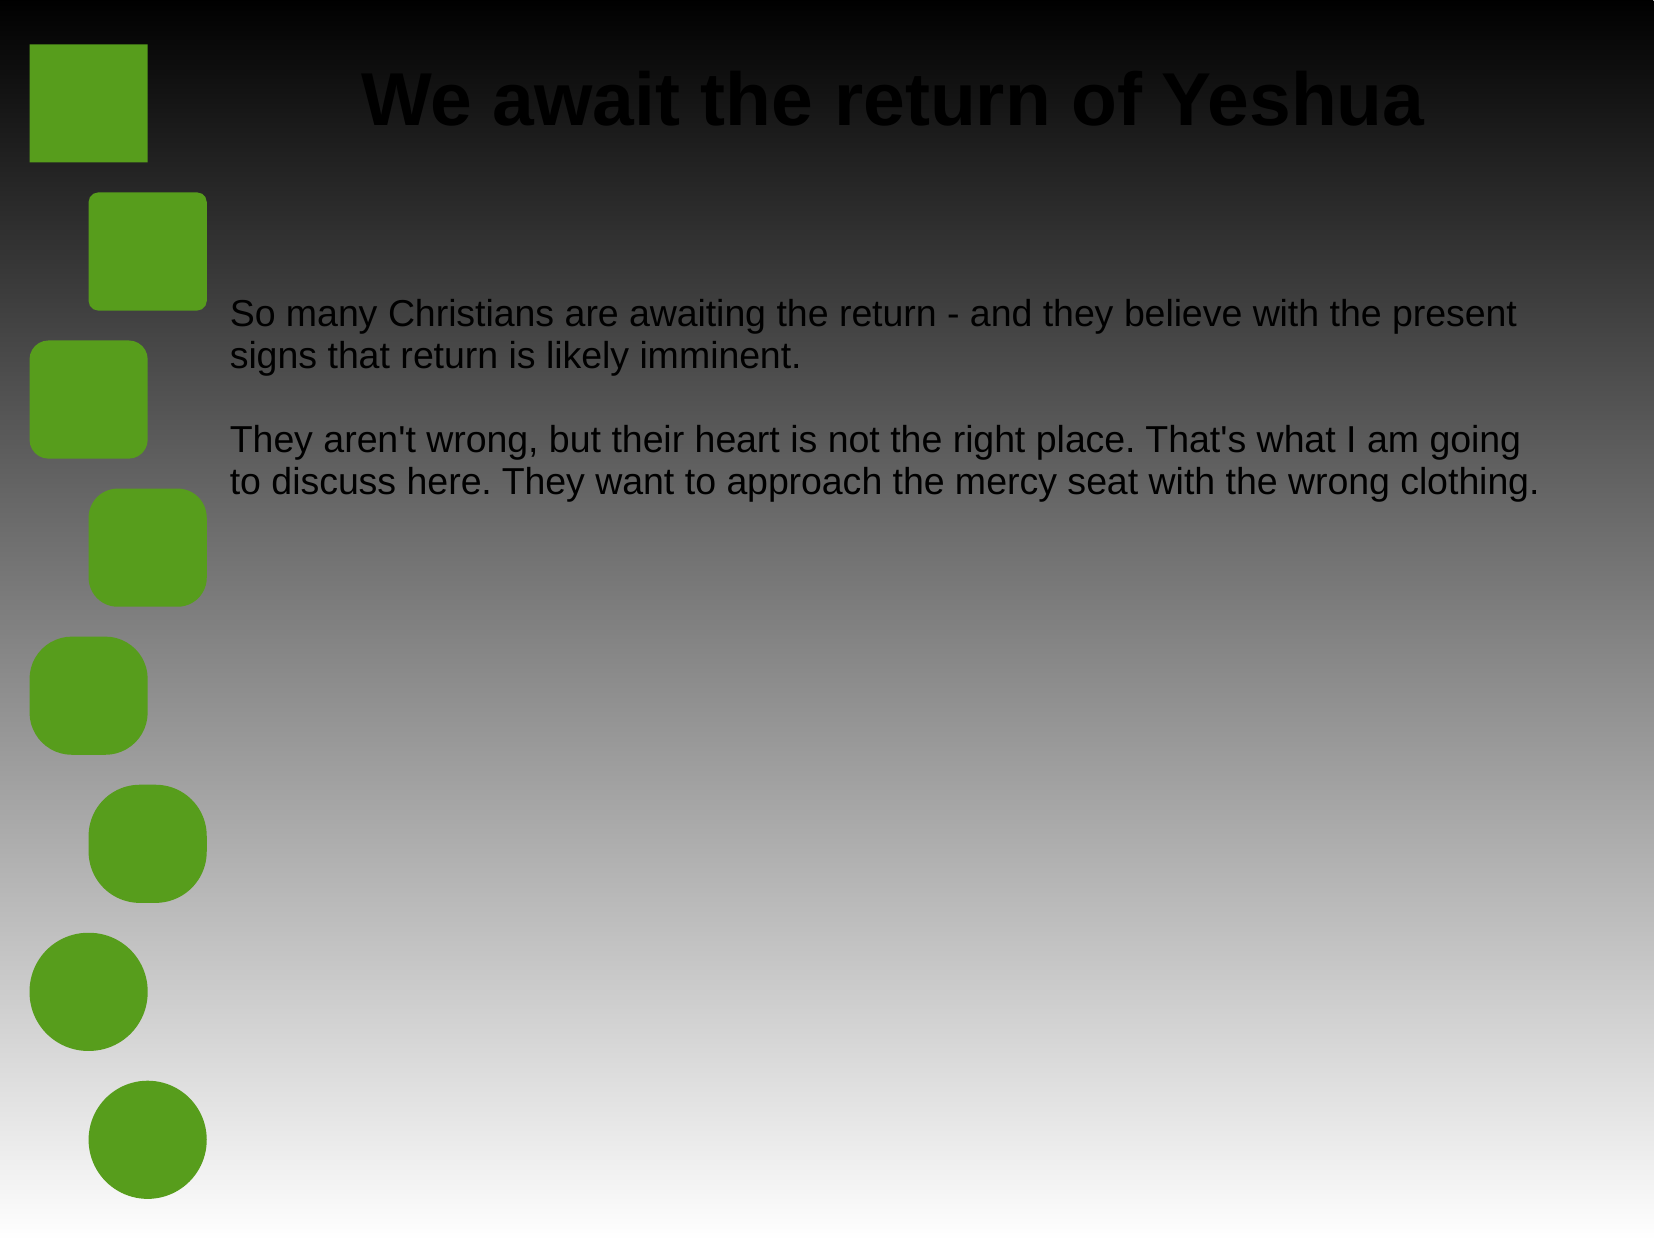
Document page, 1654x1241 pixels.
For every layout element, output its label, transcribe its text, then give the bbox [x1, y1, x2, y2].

title We await the return of Yeshua [214, 49, 1571, 236]
list So many Christians are awaiting the return - and they believe with the present signs that return is likely imminent. They aren't wrong, but their heart is not the right place. That's what I am going to discuss here. They want to approach the mercy seat with the wrong clothing. [214, 285, 1571, 1104]
